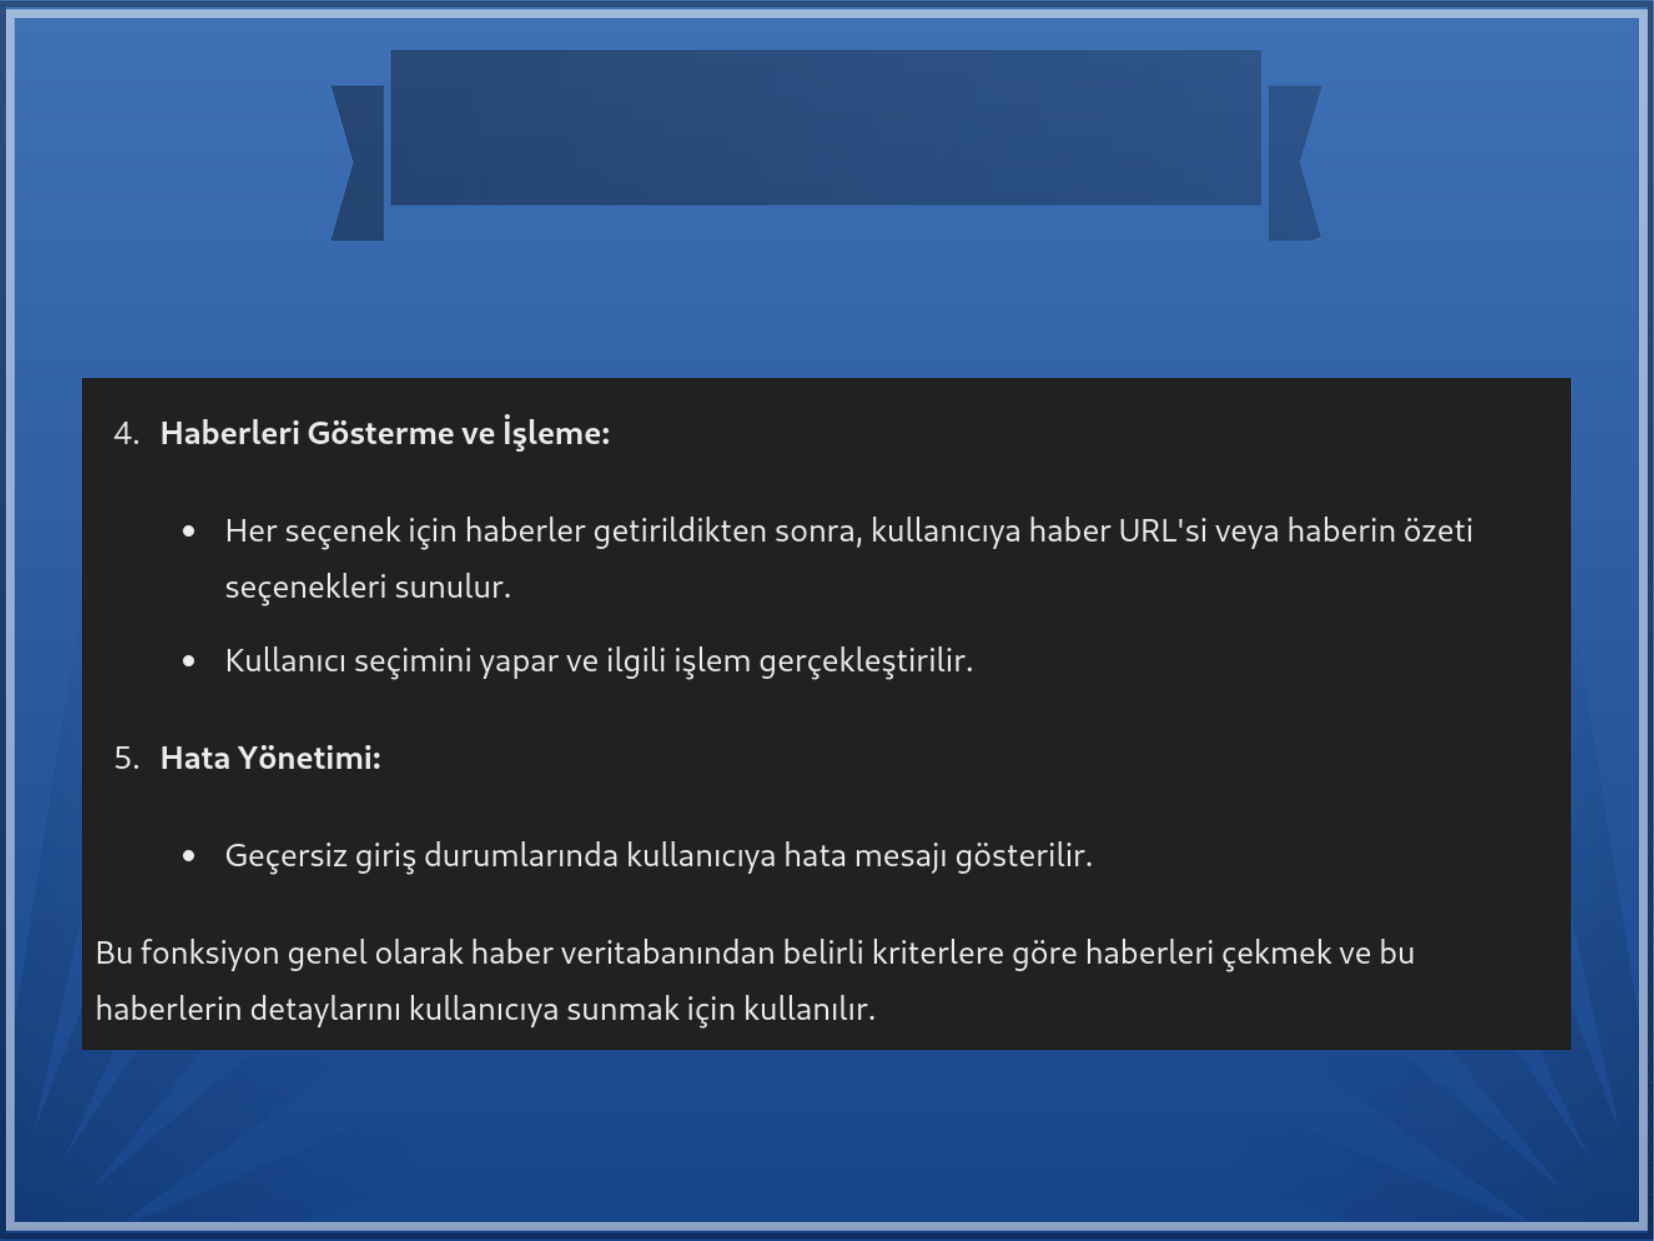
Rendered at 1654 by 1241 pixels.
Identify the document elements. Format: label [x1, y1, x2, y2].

picture [82, 378, 1571, 1051]
